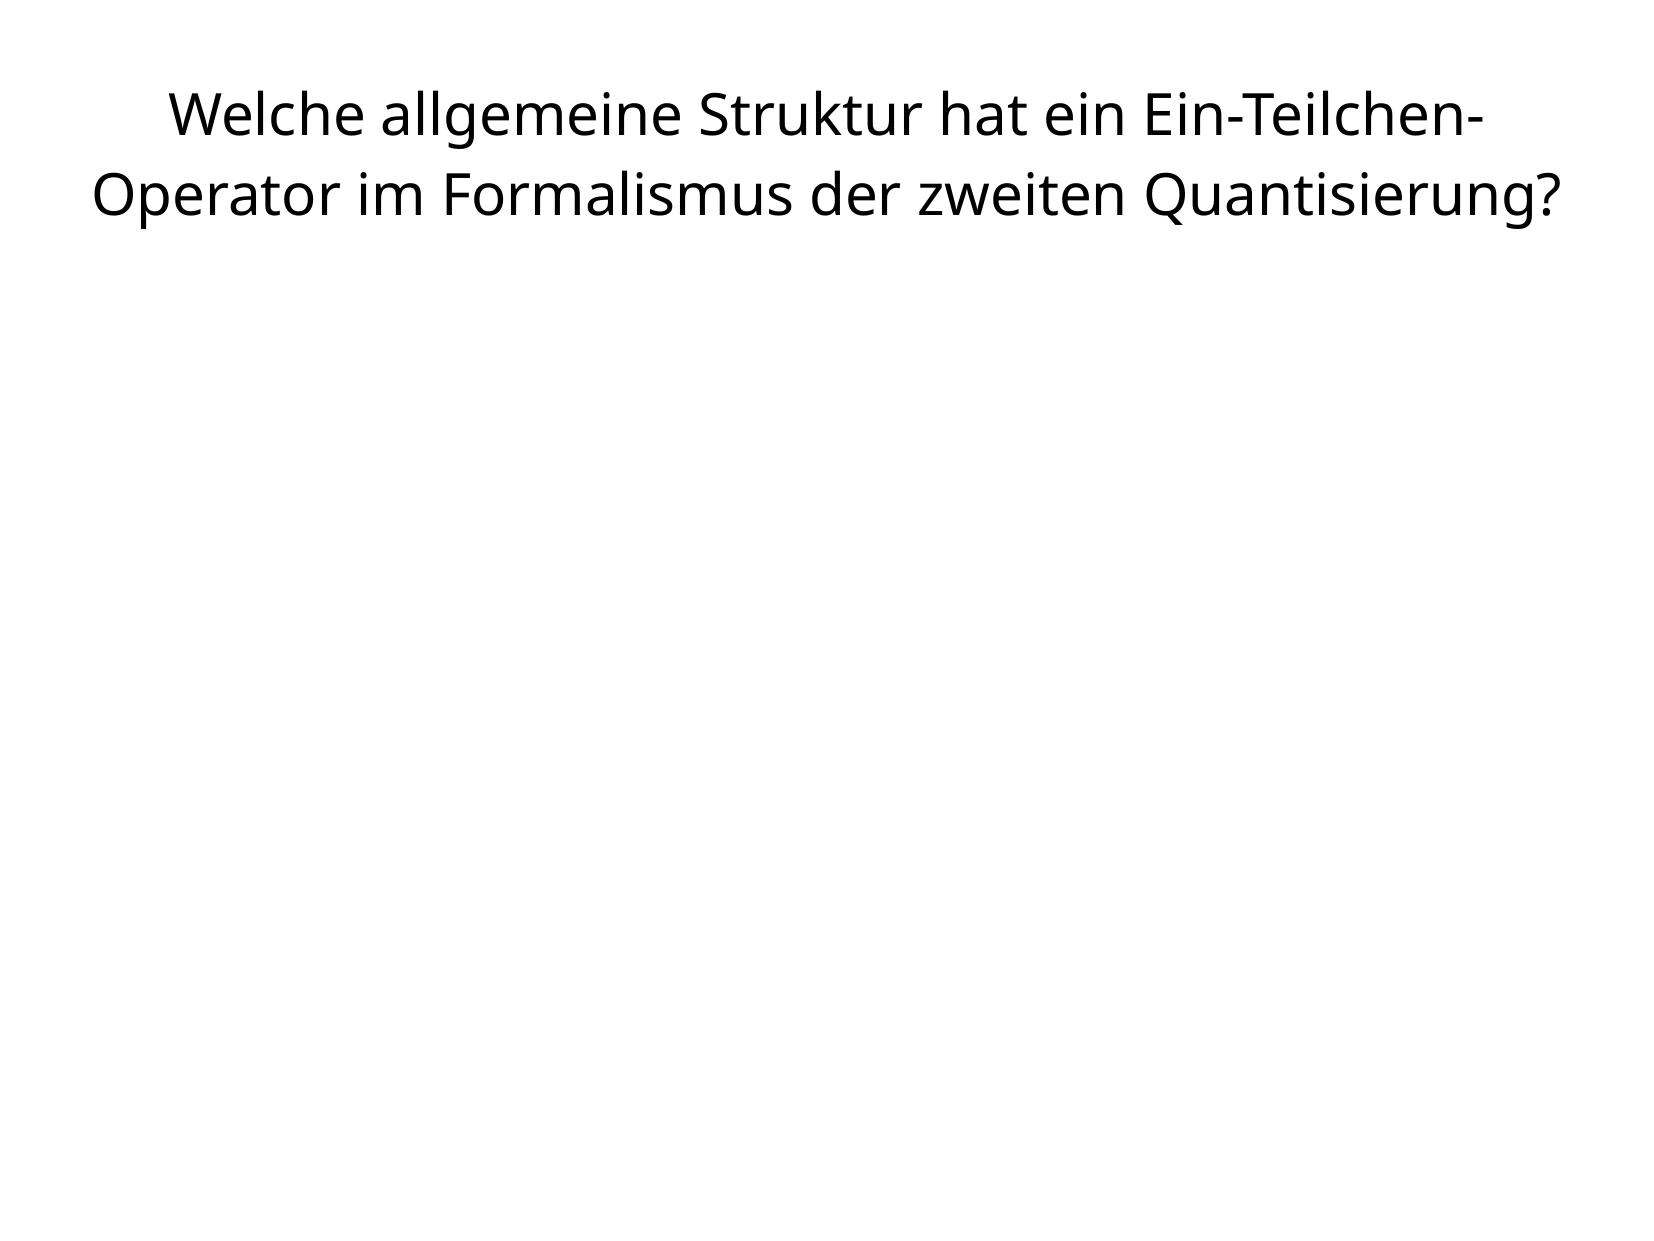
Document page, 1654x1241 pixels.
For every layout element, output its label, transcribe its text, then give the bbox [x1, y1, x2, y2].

title Welche allgemeine Struktur hat ein Ein-Teilchen-Operator im Formalismus der zweiten Quantisierung? [82, 49, 1571, 257]
